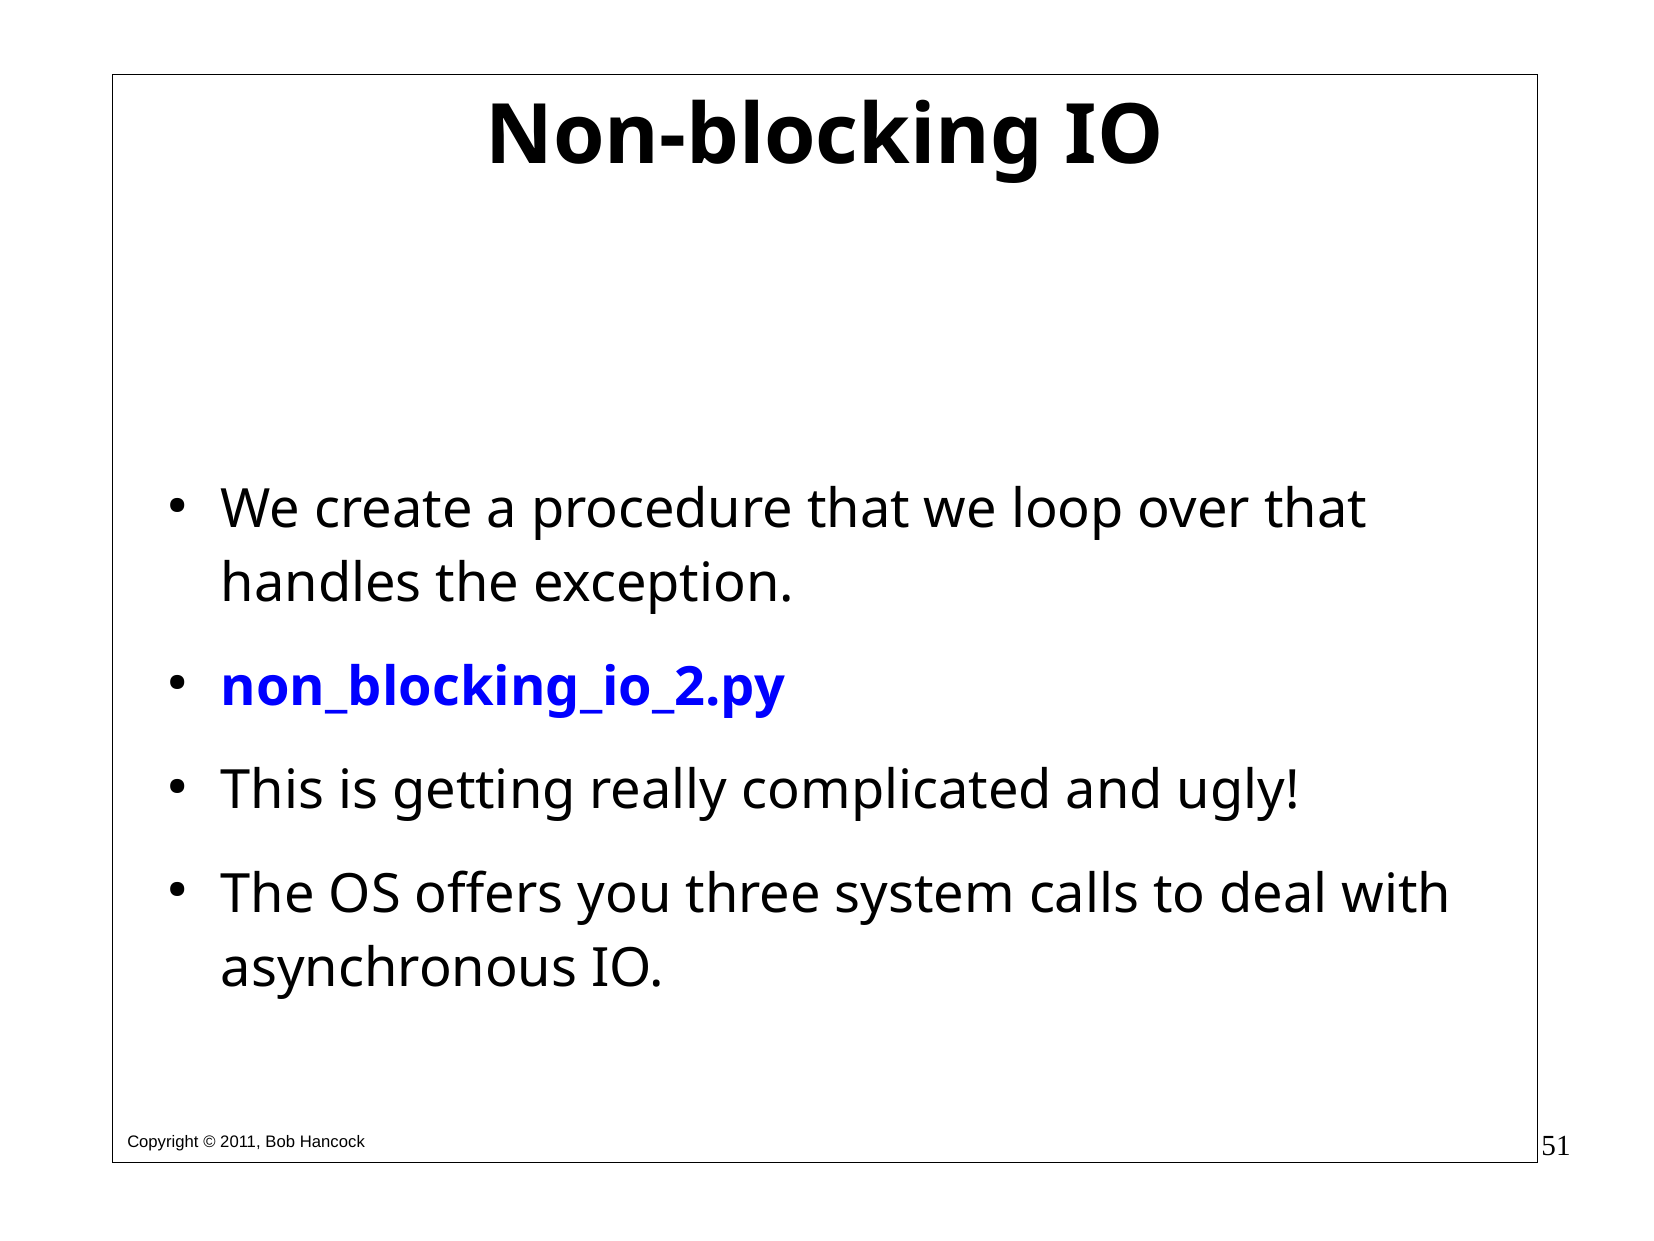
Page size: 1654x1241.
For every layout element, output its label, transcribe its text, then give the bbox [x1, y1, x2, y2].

list We create a procedure that we loop over that handles the exception. non_blocking_io_2.py This is getting really complicated and ugly! The OS offers you three system calls to deal with asynchronous IO. [150, 262, 1501, 1126]
text_box Copyright © 2011, Bob Hancock [112, 1125, 381, 1159]
title Non-blocking IO [112, 75, 1538, 188]
